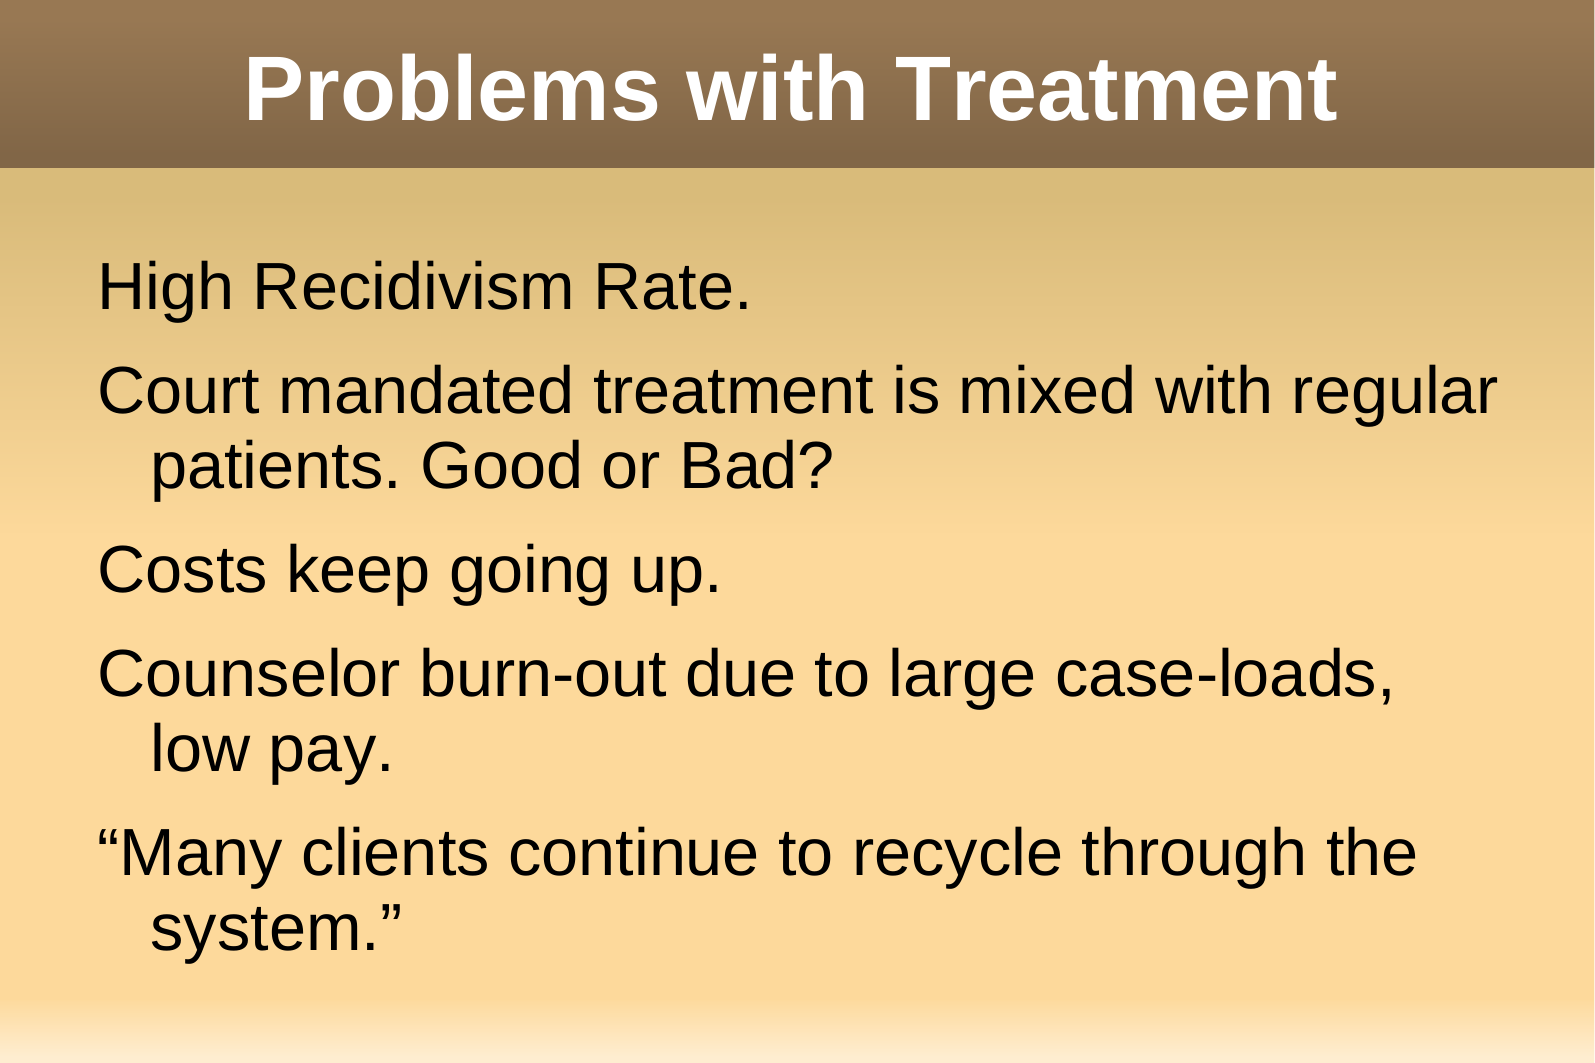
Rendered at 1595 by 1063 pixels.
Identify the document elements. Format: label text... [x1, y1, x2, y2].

list High Recidivism Rate. Court mandated treatment is mixed with regular patients. Good or Bad? Costs keep going up. Counselor burn-out due to large case-loads, low pay. “Many clients continue to recycle through the system.” [79, 248, 1515, 966]
picture [0, 0, 1595, 1063]
title Problems with Treatment [74, 7, 1510, 171]
